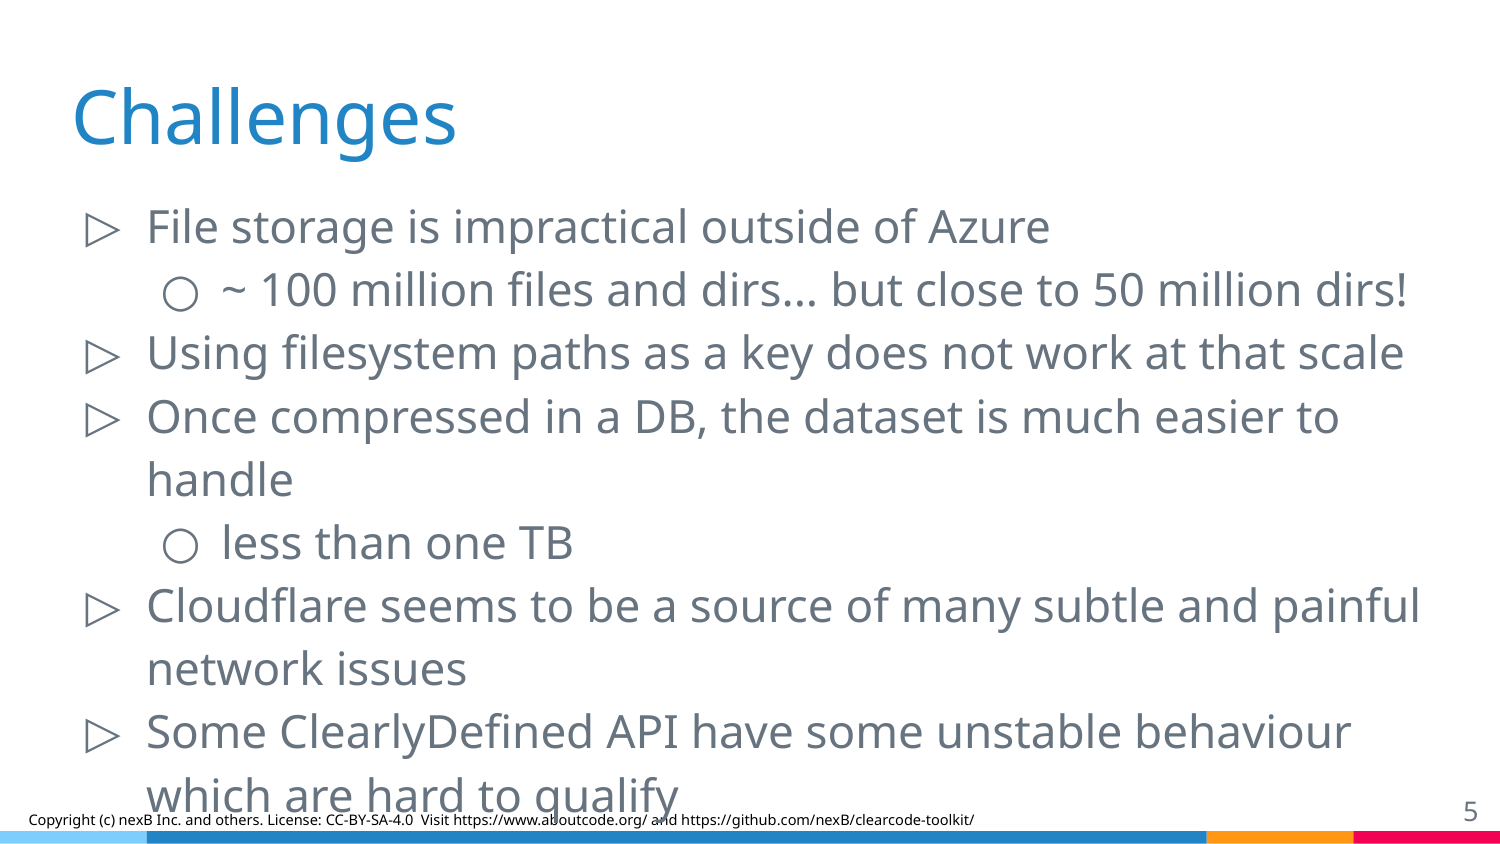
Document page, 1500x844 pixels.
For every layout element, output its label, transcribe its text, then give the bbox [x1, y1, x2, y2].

title Challenges [55, 33, 1444, 175]
slide_number 1 [1403, 779, 1494, 844]
list File storage is impractical outside of Azure ~ 100 million files and dirs... but close to 50 million dirs! Using filesystem paths as a key does not work at that scale Once compressed in a DB, the dataset is much easier to handle less than one TB Cloudflare seems to be a source of many subtle and painful network issues Some ClearlyDefined API have some unstable behaviour which are hard to qualify [55, 174, 1465, 808]
